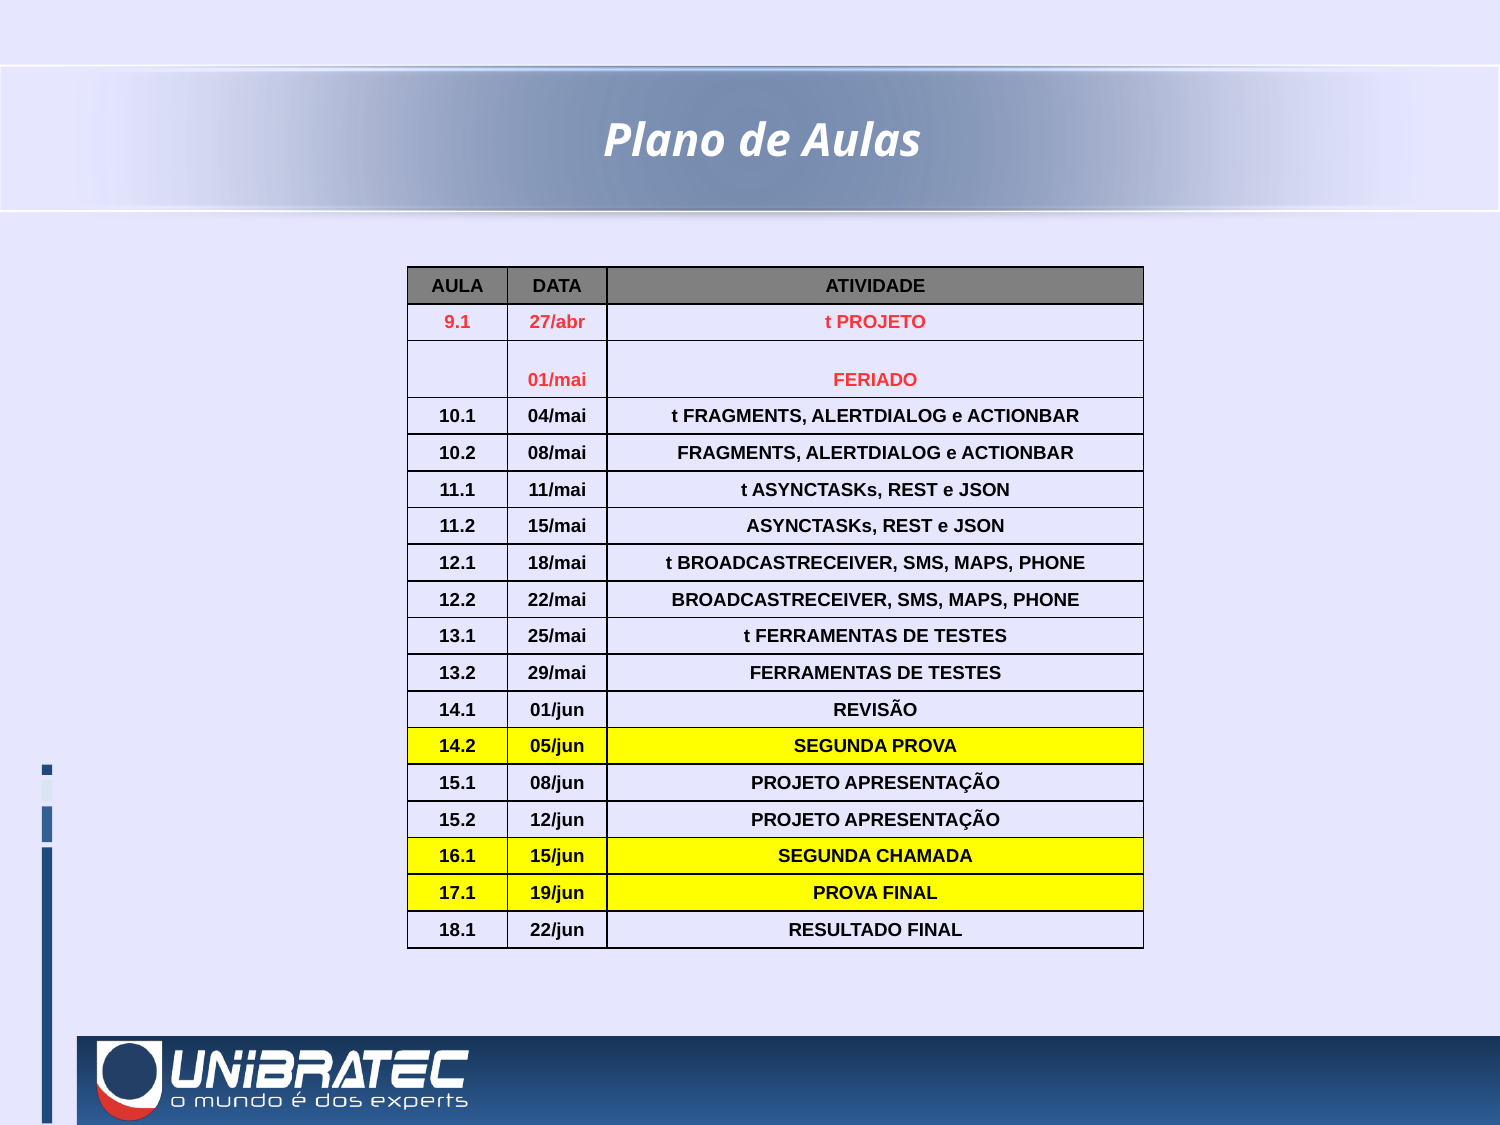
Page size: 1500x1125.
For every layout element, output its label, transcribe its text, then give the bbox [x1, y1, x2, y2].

table_cell FRAGMENTS, ALERTDIALOG e ACTIONBAR [608, 435, 1143, 470]
text_box Plano de Aulas [194, 102, 1331, 173]
table_cell 01/mai [508, 341, 606, 397]
table_cell 27/abr [508, 305, 606, 340]
table_cell t FRAGMENTS, ALERTDIALOG e ACTIONBAR [608, 398, 1143, 433]
table_cell 18/mai [508, 545, 606, 580]
table_cell 29/mai [508, 655, 606, 690]
table_cell 19/jun [508, 875, 606, 910]
table_cell 12.1 [408, 545, 507, 580]
table_cell t PROJETO [608, 305, 1143, 340]
table_cell 22/mai [508, 582, 606, 617]
table_header ATIVIDADE [608, 268, 1143, 303]
table_cell 04/mai [508, 398, 606, 433]
table_cell 08/jun [508, 765, 606, 800]
table_cell [408, 341, 507, 397]
table_cell 15/mai [508, 508, 606, 543]
table_cell 11/mai [508, 472, 606, 507]
table_cell 11.2 [408, 508, 507, 543]
table_cell SEGUNDA PROVA [608, 728, 1143, 763]
table_header AULA [408, 268, 507, 303]
table_cell BROADCASTRECEIVER, SMS, MAPS, PHONE [608, 582, 1143, 617]
table_cell 15.2 [408, 802, 507, 837]
table_cell 10.2 [408, 435, 507, 470]
table_cell 15/jun [508, 838, 606, 873]
table_cell t FERRAMENTAS DE TESTES [608, 618, 1143, 653]
table_cell PROJETO APRESENTAÇÃO [608, 802, 1143, 837]
table_cell 18.1 [408, 912, 507, 947]
table_cell 15.1 [408, 765, 507, 800]
picture [0, 58, 1500, 227]
table_cell 22/jun [508, 912, 606, 947]
table_cell 10.1 [408, 398, 507, 433]
table_cell t BROADCASTRECEIVER, SMS, MAPS, PHONE [608, 545, 1143, 580]
table_cell FERRAMENTAS DE TESTES [608, 655, 1143, 690]
table_cell 11.1 [408, 472, 507, 507]
table_cell 17.1 [408, 875, 507, 910]
table_cell RESULTADO FINAL [608, 912, 1143, 947]
table_cell FERIADO [608, 341, 1143, 397]
table_cell 25/mai [508, 618, 606, 653]
table_cell 01/jun [508, 692, 606, 727]
table_cell 14.2 [408, 728, 507, 763]
table_cell 9.1 [408, 305, 507, 340]
table_header DATA [508, 268, 606, 303]
table_cell PROJETO APRESENTAÇÃO [608, 765, 1143, 800]
table_cell PROVA FINAL [608, 875, 1143, 910]
table_cell SEGUNDA CHAMADA [608, 838, 1143, 873]
picture [96, 1040, 469, 1121]
table_cell 16.1 [408, 838, 507, 873]
table_cell 14.1 [408, 692, 507, 727]
table_cell 12/jun [508, 802, 606, 837]
table_cell ASYNCTASKs, REST e JSON [608, 508, 1143, 543]
table_cell 13.2 [408, 655, 507, 690]
table_cell 13.1 [408, 618, 507, 653]
table_cell 08/mai [508, 435, 606, 470]
table_cell t ASYNCTASKs, REST e JSON [608, 472, 1143, 507]
table_cell 12.2 [408, 582, 507, 617]
table_cell 05/jun [508, 728, 606, 763]
table_cell REVISÃO [608, 692, 1143, 727]
